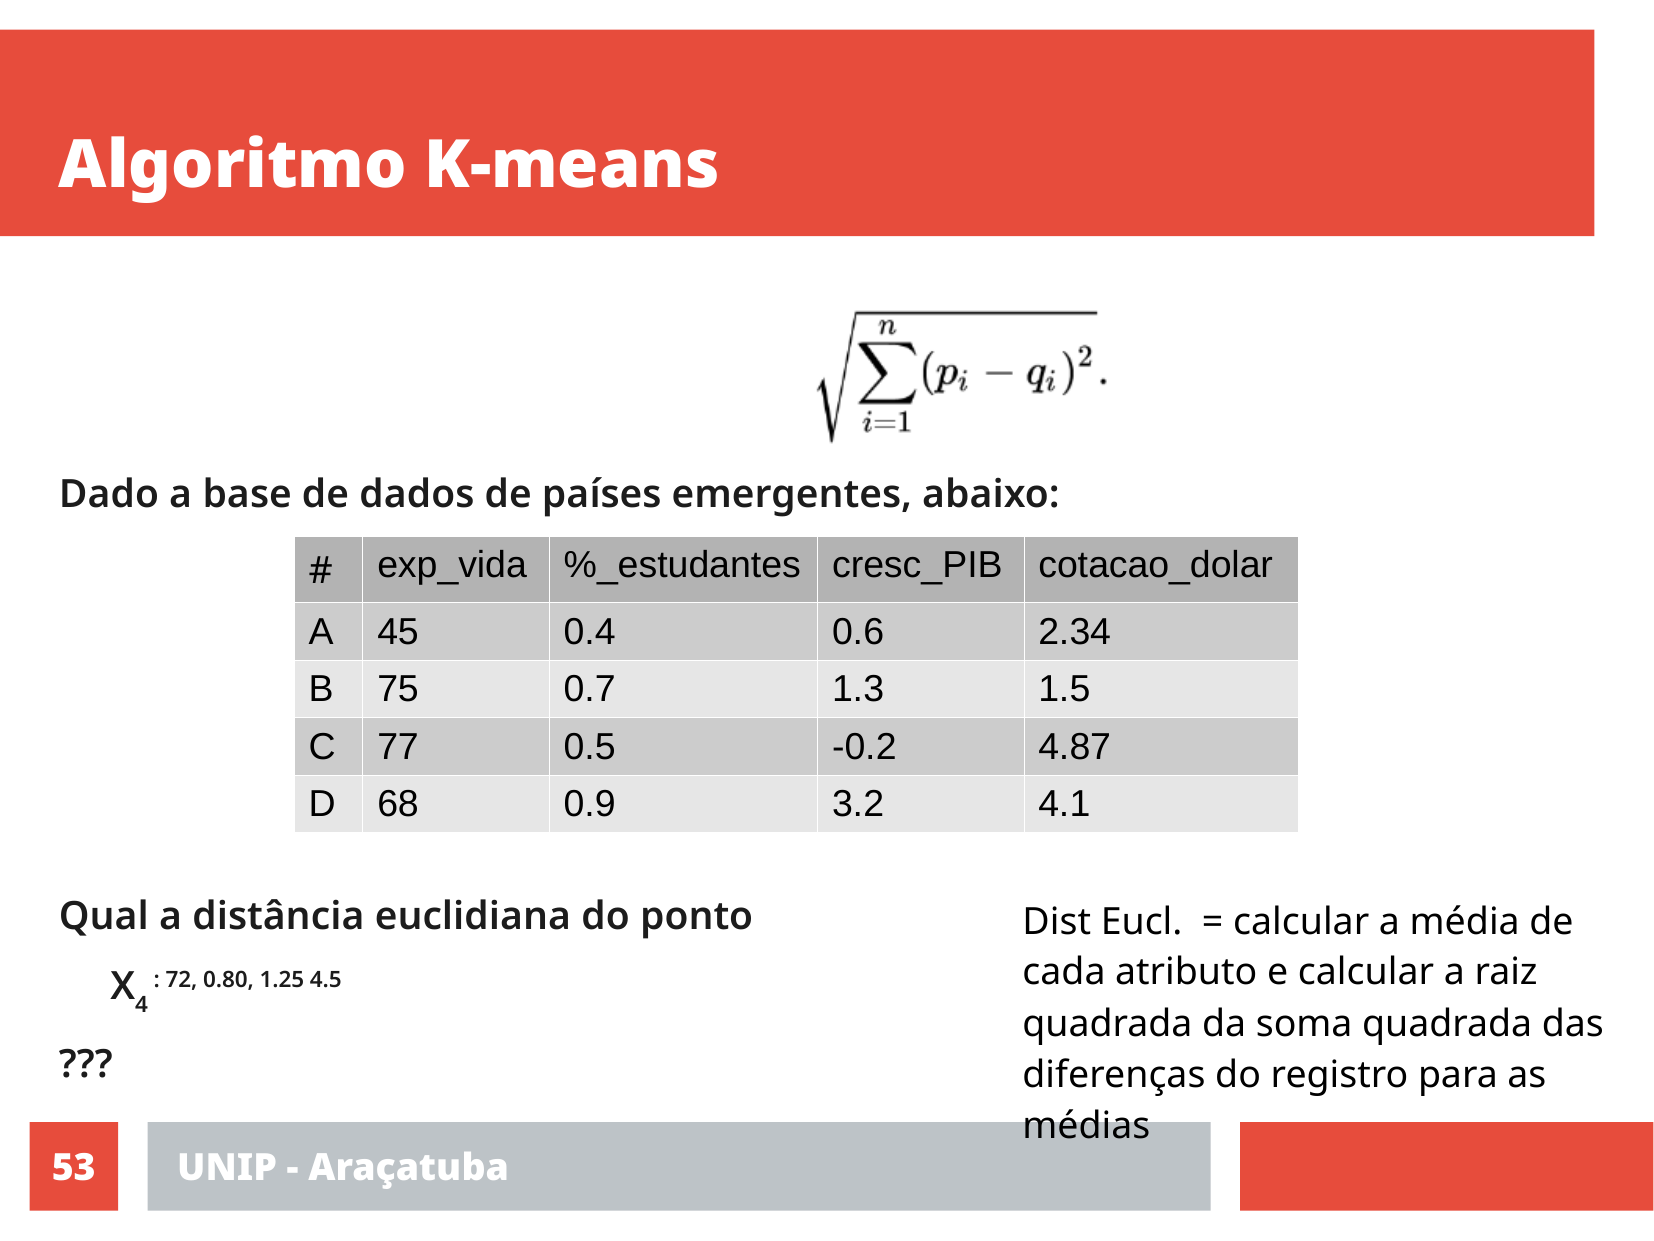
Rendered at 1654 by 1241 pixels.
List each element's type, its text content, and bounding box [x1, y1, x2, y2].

table_header exp_vida [363, 537, 549, 602]
table_cell D [295, 776, 362, 832]
table_cell 4.87 [1025, 718, 1298, 775]
table_cell 0.4 [550, 603, 817, 660]
table_cell 0.9 [550, 776, 817, 832]
table_cell 0.5 [550, 718, 817, 775]
table_cell 0.6 [818, 603, 1024, 660]
table_cell 68 [363, 776, 549, 832]
table_cell -0.2 [818, 718, 1024, 775]
table_header cresc_PIB [818, 537, 1024, 602]
list Dado a base de dados de países emergentes, abaixo: Qual a distância euclidiana do ponto X4 : 72, 0.80, 1.25 4.5 ??? [59, 324, 1565, 1093]
table_cell 3.2 [818, 776, 1024, 832]
table_cell A [295, 603, 362, 660]
table_header # [295, 537, 362, 602]
table_header cotacao_dolar [1025, 537, 1298, 602]
title Algoritmo K-means [59, 59, 1595, 207]
table_cell 0.7 [550, 661, 817, 717]
text_box Dist Eucl. = calcular a média de cada atributo e calcular a raiz quadrada da soma quadrada das diferenças do registro para as médias [1007, 886, 1654, 1120]
table_cell 2.34 [1025, 603, 1298, 660]
table_cell 75 [363, 661, 549, 717]
picture [811, 281, 1124, 472]
table_cell 77 [363, 718, 549, 775]
table_header %_estudantes [550, 537, 817, 602]
table_cell 4.1 [1025, 776, 1298, 832]
table_cell 1.5 [1025, 661, 1298, 717]
table_cell 1.3 [818, 661, 1024, 717]
table_cell C [295, 718, 362, 775]
table_cell 45 [363, 603, 549, 660]
table_cell B [295, 661, 362, 717]
